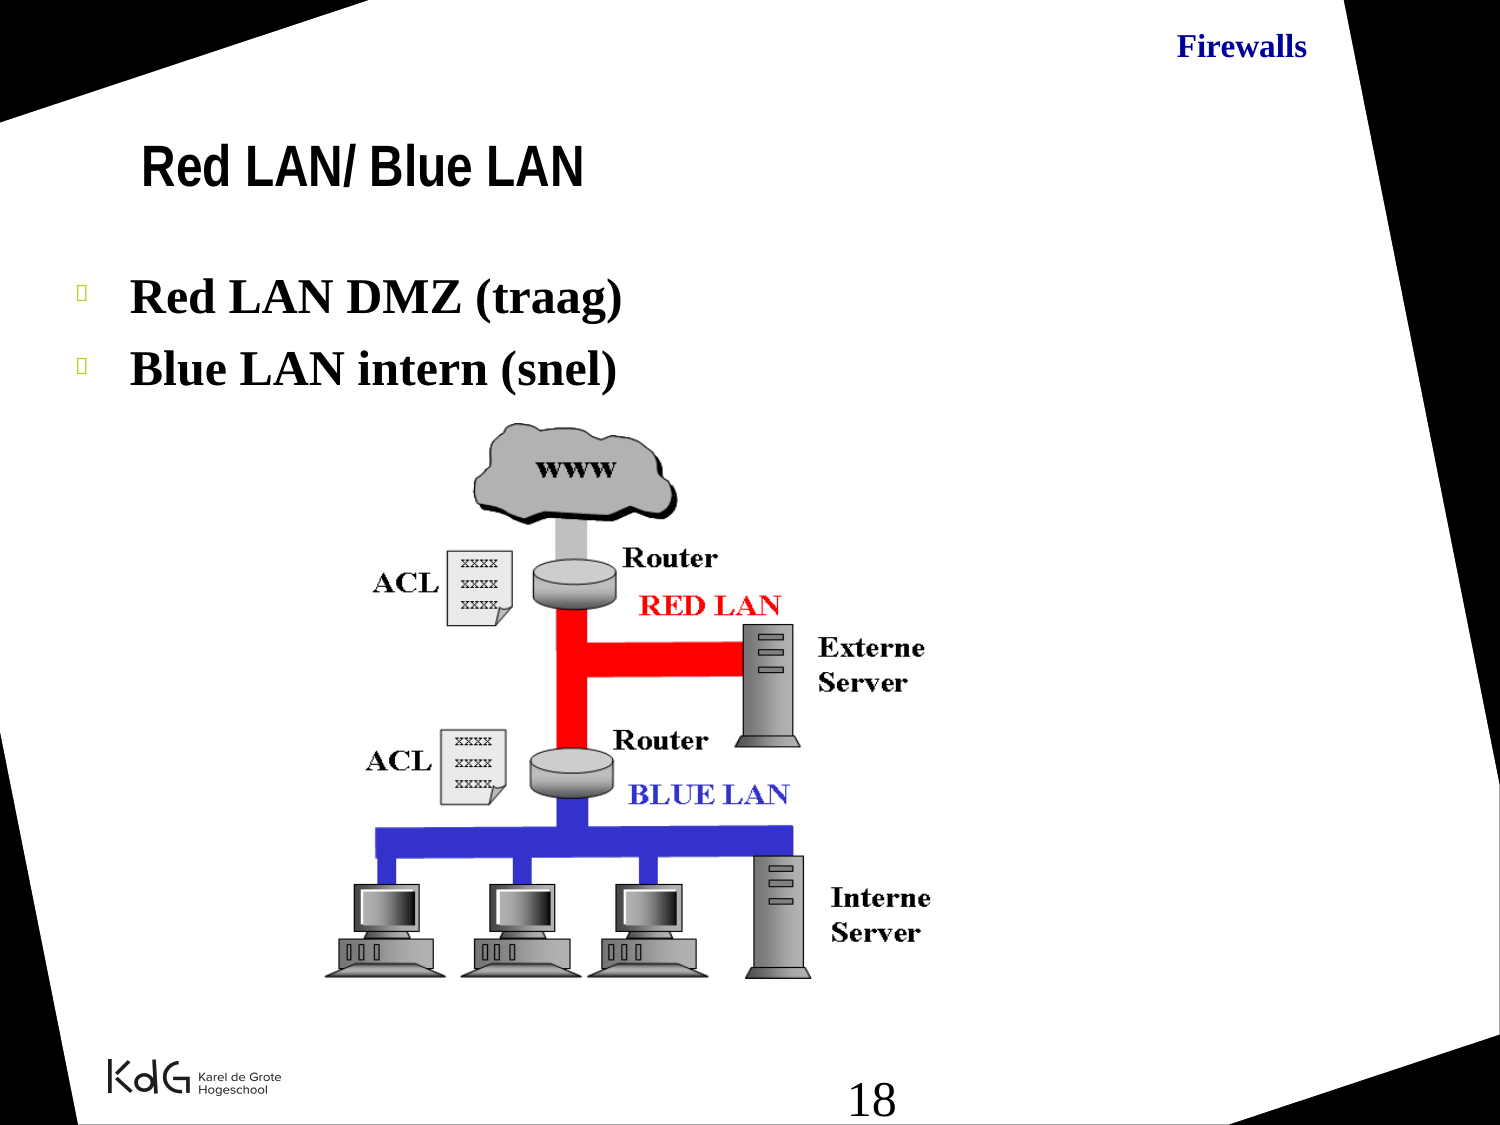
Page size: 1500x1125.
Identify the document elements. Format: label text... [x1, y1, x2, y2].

text_box Red LAN DMZ (traag) Blue LAN intern (snel) [75, 263, 1425, 1006]
picture [108, 1059, 281, 1096]
text_box Red LAN/ Blue LAN [141, 72, 1447, 253]
picture [322, 422, 942, 979]
